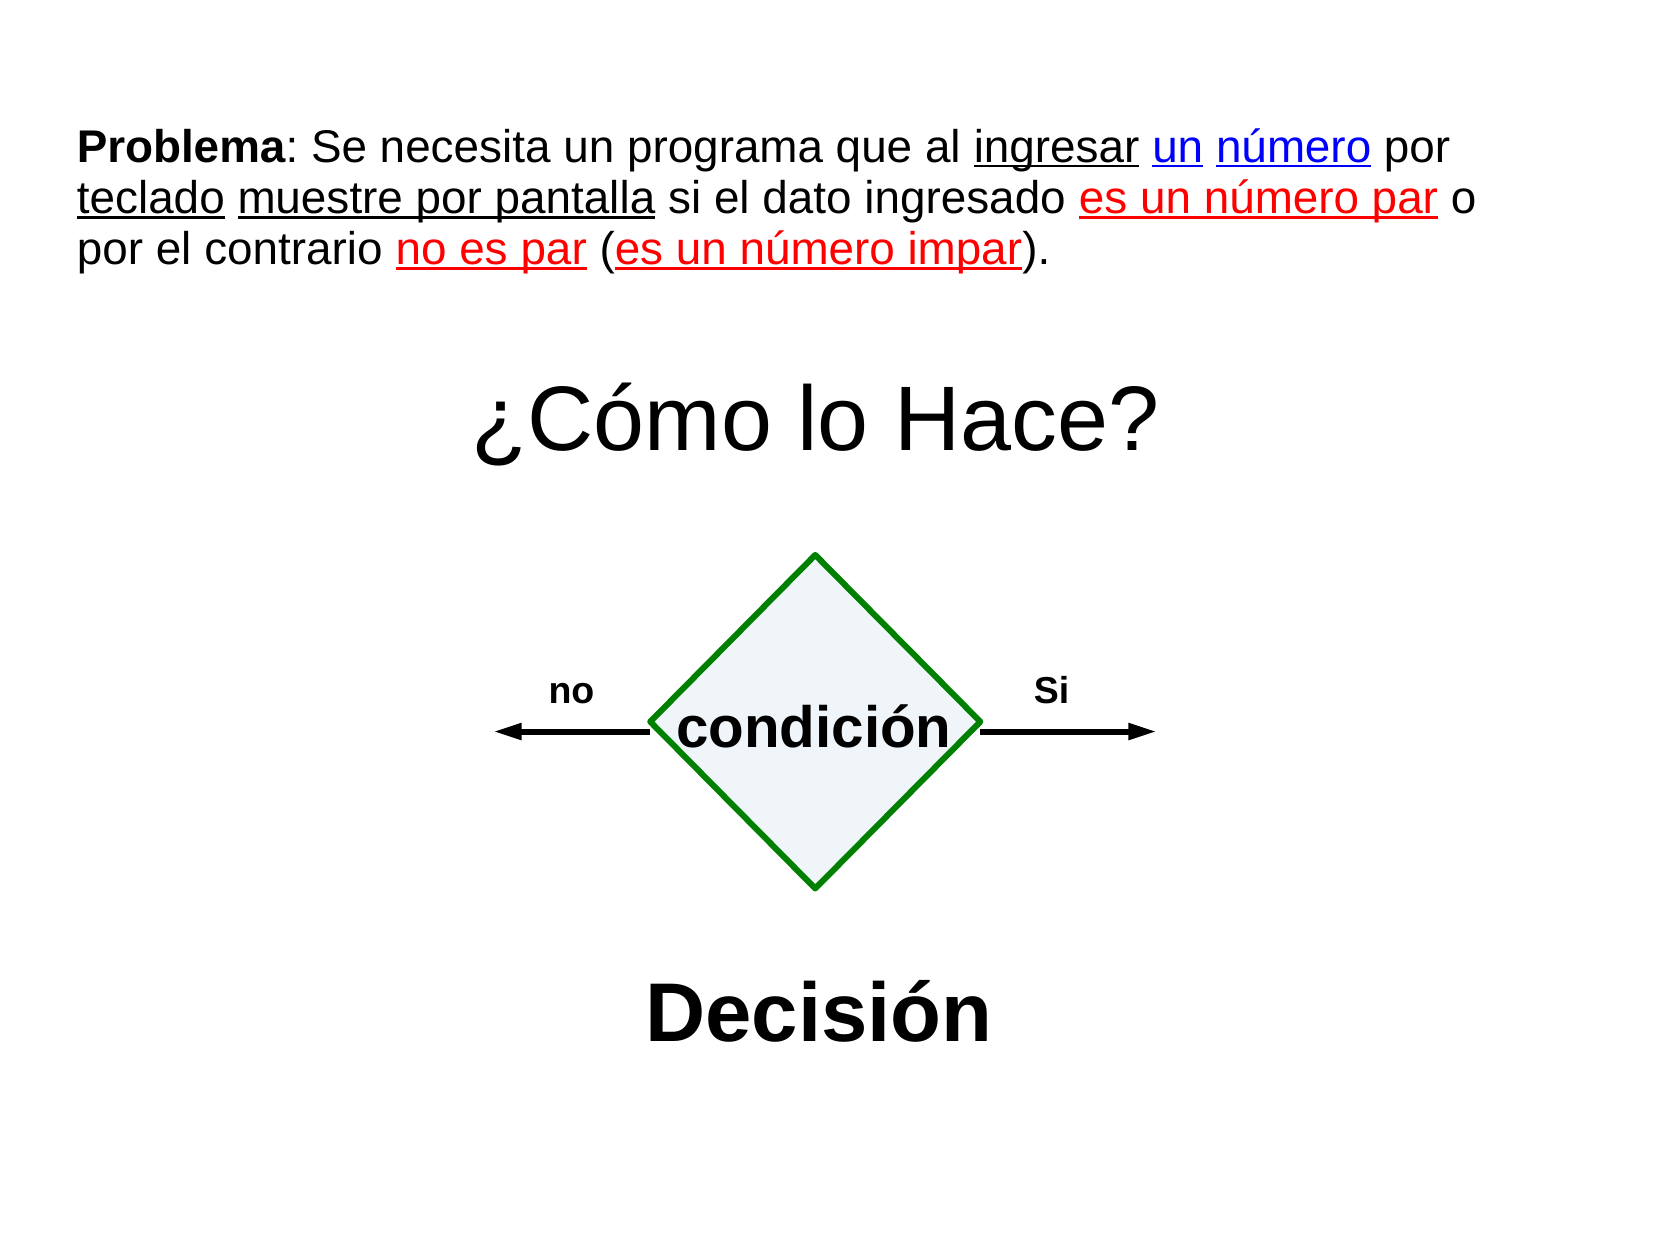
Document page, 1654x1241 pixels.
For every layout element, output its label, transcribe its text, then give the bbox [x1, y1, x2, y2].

text_box [699, 771, 932, 889]
text_box Decisión [630, 912, 1036, 1114]
text_box [687, 554, 943, 684]
text_box [650, 710, 661, 733]
title ¿Cómo lo Hace? [71, 315, 1561, 523]
text_box condición [661, 684, 981, 771]
subtitle Problema: Se necesita un programa que al ingresar un número por teclado muestre por pantalla si el dato ingresado es un número par o por el contrario no es par (es un número impar). [76, 105, 1510, 291]
text_box Si [1019, 653, 1104, 728]
text_box no [533, 653, 632, 728]
